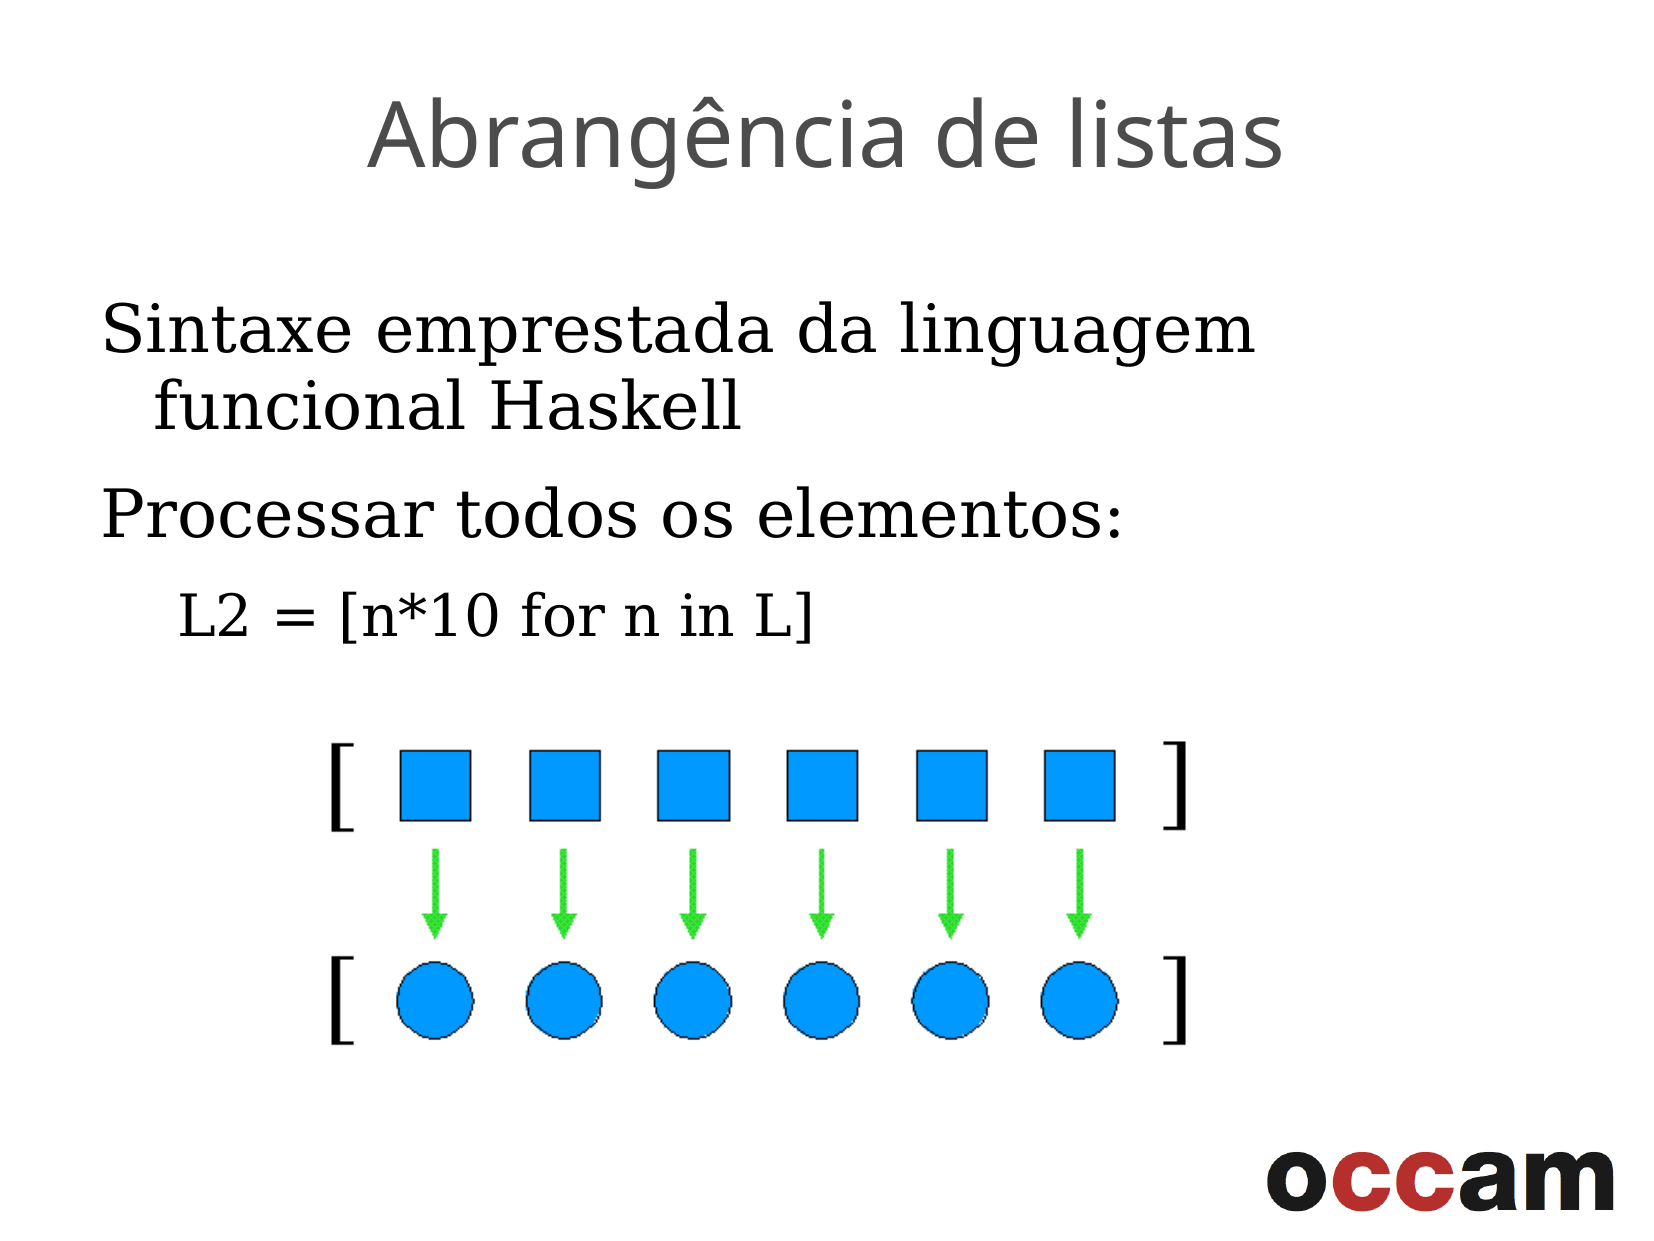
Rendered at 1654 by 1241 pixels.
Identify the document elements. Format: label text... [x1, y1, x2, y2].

picture [291, 706, 1237, 1098]
list Sintaxe emprestada da linguagem funcional Haskell Processar todos os elementos: L2 = [n*10 for n in L] [82, 290, 1571, 1109]
title Abrangência de listas [153, 28, 1501, 236]
picture [1237, 1122, 1643, 1241]
